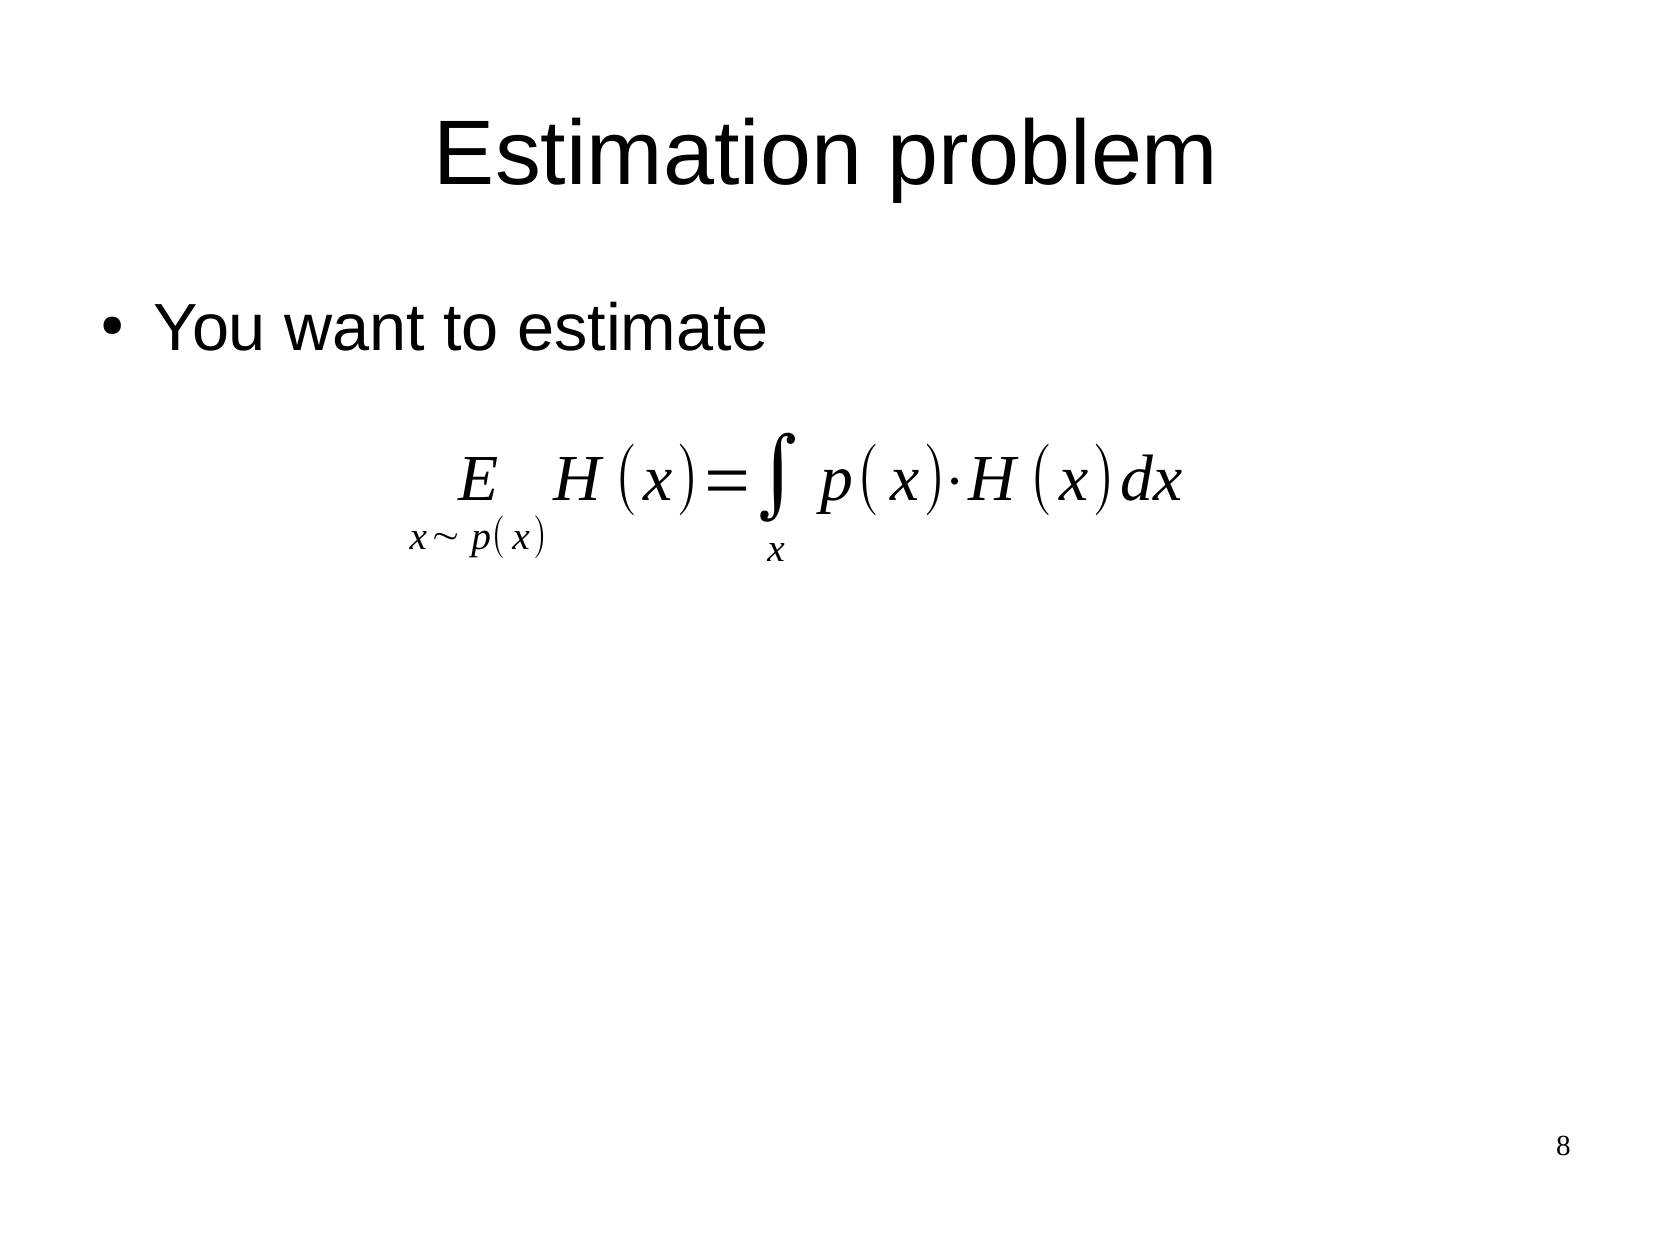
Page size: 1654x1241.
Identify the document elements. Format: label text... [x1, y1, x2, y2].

list You want to estimate [82, 290, 1571, 1010]
chart [393, 426, 1203, 570]
title Estimation problem [82, 49, 1571, 257]
